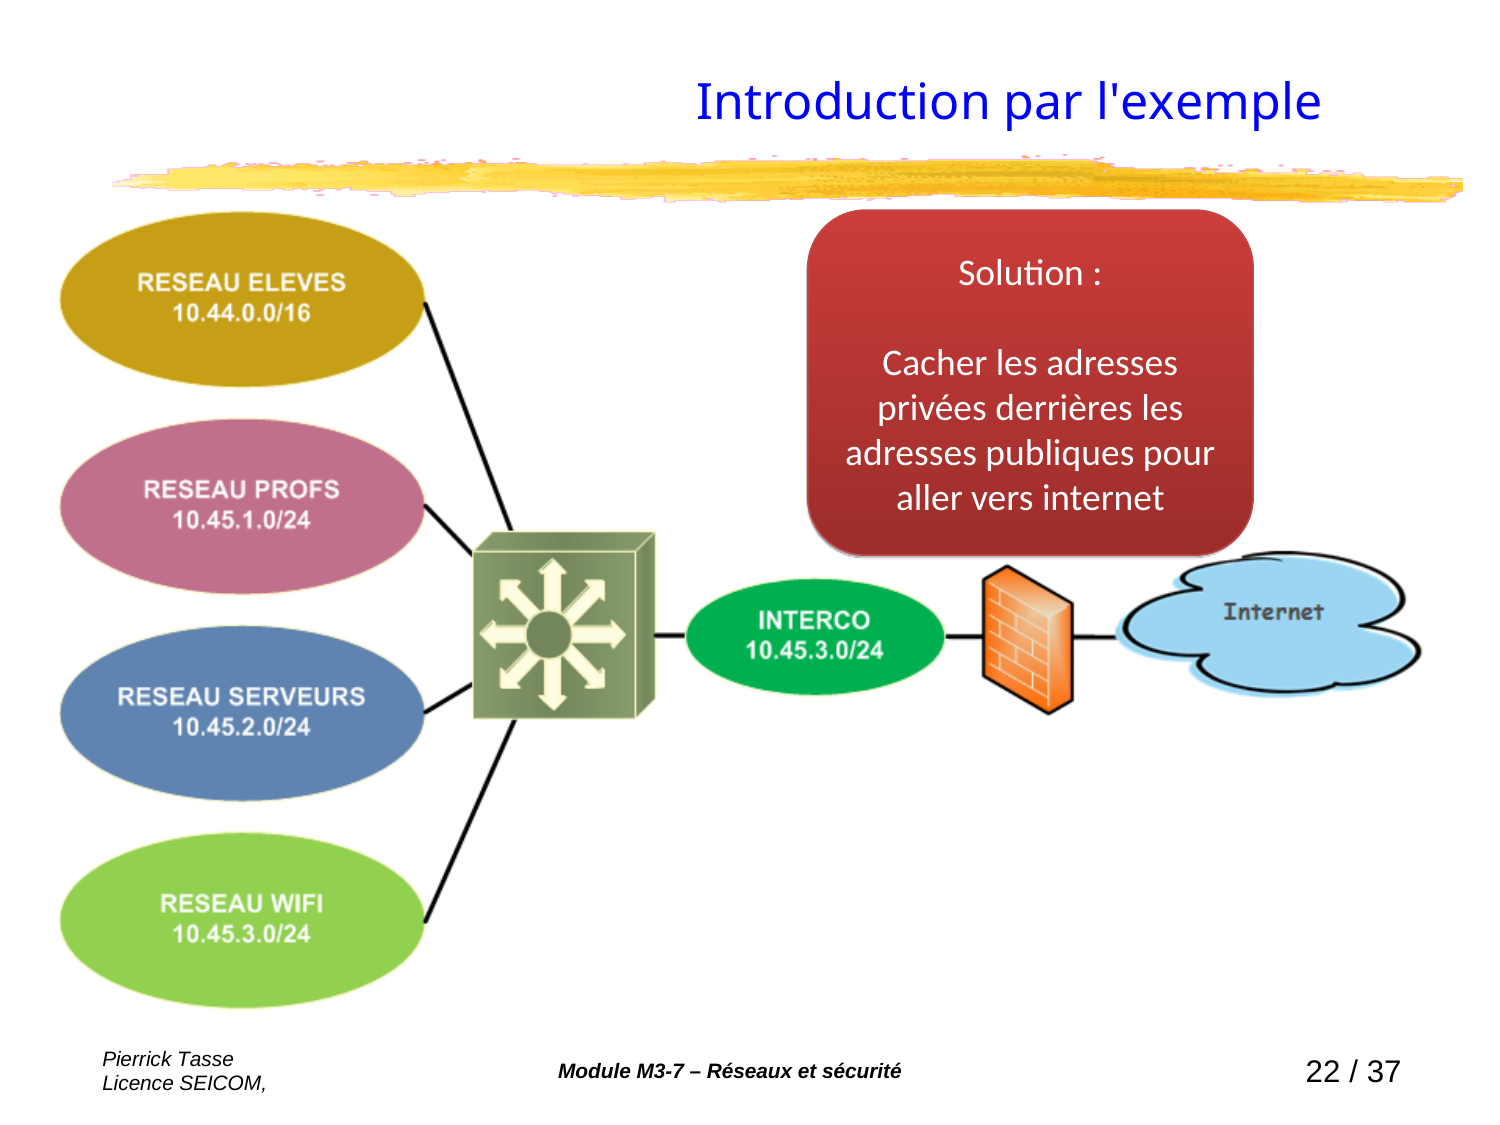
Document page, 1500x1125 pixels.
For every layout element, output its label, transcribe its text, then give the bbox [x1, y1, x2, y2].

text_box Solution : Cacher les adresses privées derrières les adresses publiques pour aller vers internet [807, 210, 1254, 556]
title Introduction par l'exemple [62, 37, 1338, 138]
picture [58, 149, 1463, 1010]
